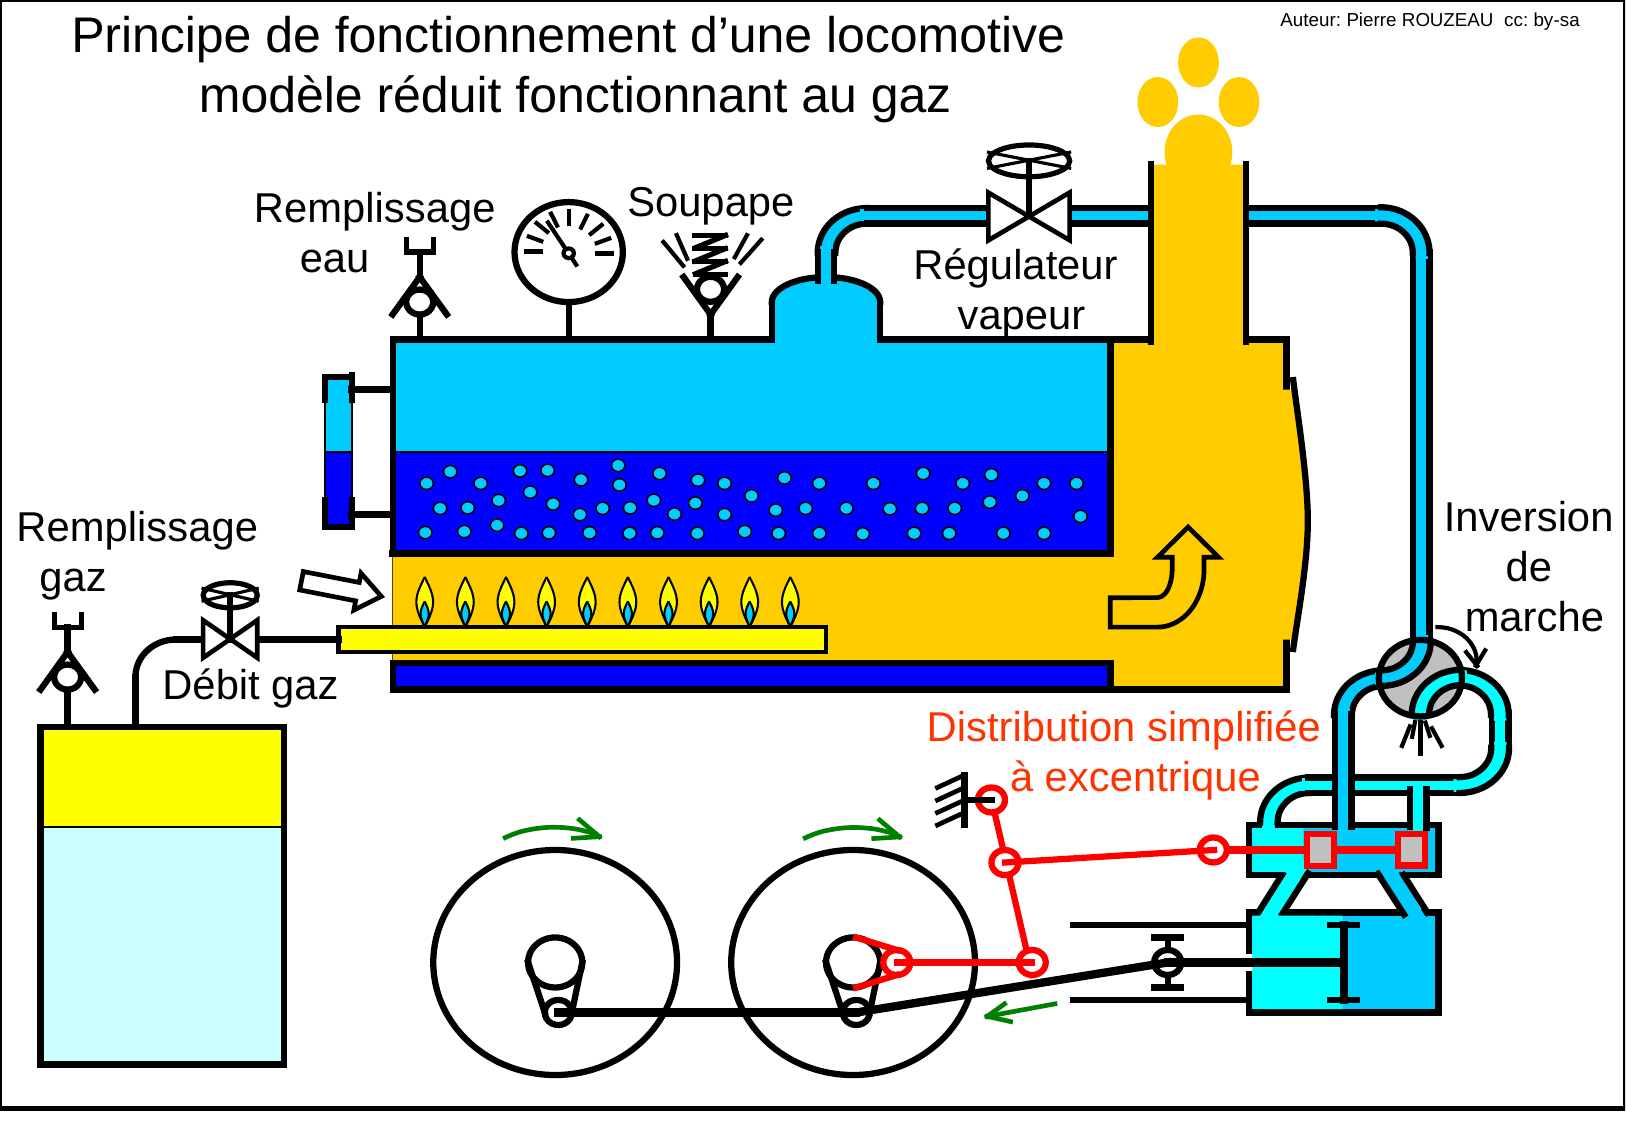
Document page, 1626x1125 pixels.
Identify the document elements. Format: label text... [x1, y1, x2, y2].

text_box [1032, 192, 1070, 241]
text_box [406, 289, 434, 315]
text_box [1032, 163, 1065, 177]
text_box [433, 849, 678, 1076]
text_box [696, 277, 725, 302]
text_box Inversion de marche [1406, 487, 1623, 643]
text_box [338, 114, 1308, 686]
text_box [988, 192, 1026, 241]
text_box [1248, 824, 1439, 1013]
text_box Remplissage gaz [2, 499, 325, 600]
text_box [994, 163, 1026, 177]
text_box [1178, 37, 1219, 88]
text_box Distribution simplifiée à excentrique [907, 699, 1341, 801]
text_box [233, 620, 258, 652]
text_box [203, 620, 228, 652]
text_box [396, 666, 1107, 686]
text_box [54, 664, 82, 690]
text_box Auteur: Pierre ROUZEAU cc: by-sa [1221, 2, 1623, 38]
text_box [325, 573, 382, 611]
text_box [1137, 77, 1179, 128]
title Principe de fonctionnement d’une locomotive modèle réduit fonctionnant au gaz [27, 12, 1124, 113]
text_box Soupape [609, 168, 813, 231]
text_box [731, 849, 975, 1008]
text_box [1156, 967, 1181, 976]
text_box [396, 277, 1107, 550]
text_box [233, 600, 254, 608]
text_box [1042, 155, 1070, 166]
text_box [1385, 646, 1456, 711]
text_box [1200, 837, 1227, 863]
text_box [746, 999, 969, 1076]
text_box [996, 144, 1063, 158]
text_box [978, 801, 1005, 813]
text_box [988, 155, 1016, 166]
text_box [1385, 645, 1409, 666]
text_box [1154, 949, 1181, 960]
text_box [1019, 949, 1046, 976]
text_box [207, 600, 227, 608]
text_box [1433, 689, 1456, 710]
text_box [1218, 77, 1260, 128]
text_box [324, 380, 353, 524]
text_box [991, 849, 1019, 876]
text_box Remplissage eau [237, 187, 523, 276]
text_box Débit gaz [135, 652, 366, 715]
text_box [44, 730, 281, 1061]
text_box Régulateur vapeur [880, 244, 1148, 332]
text_box [521, 202, 623, 303]
